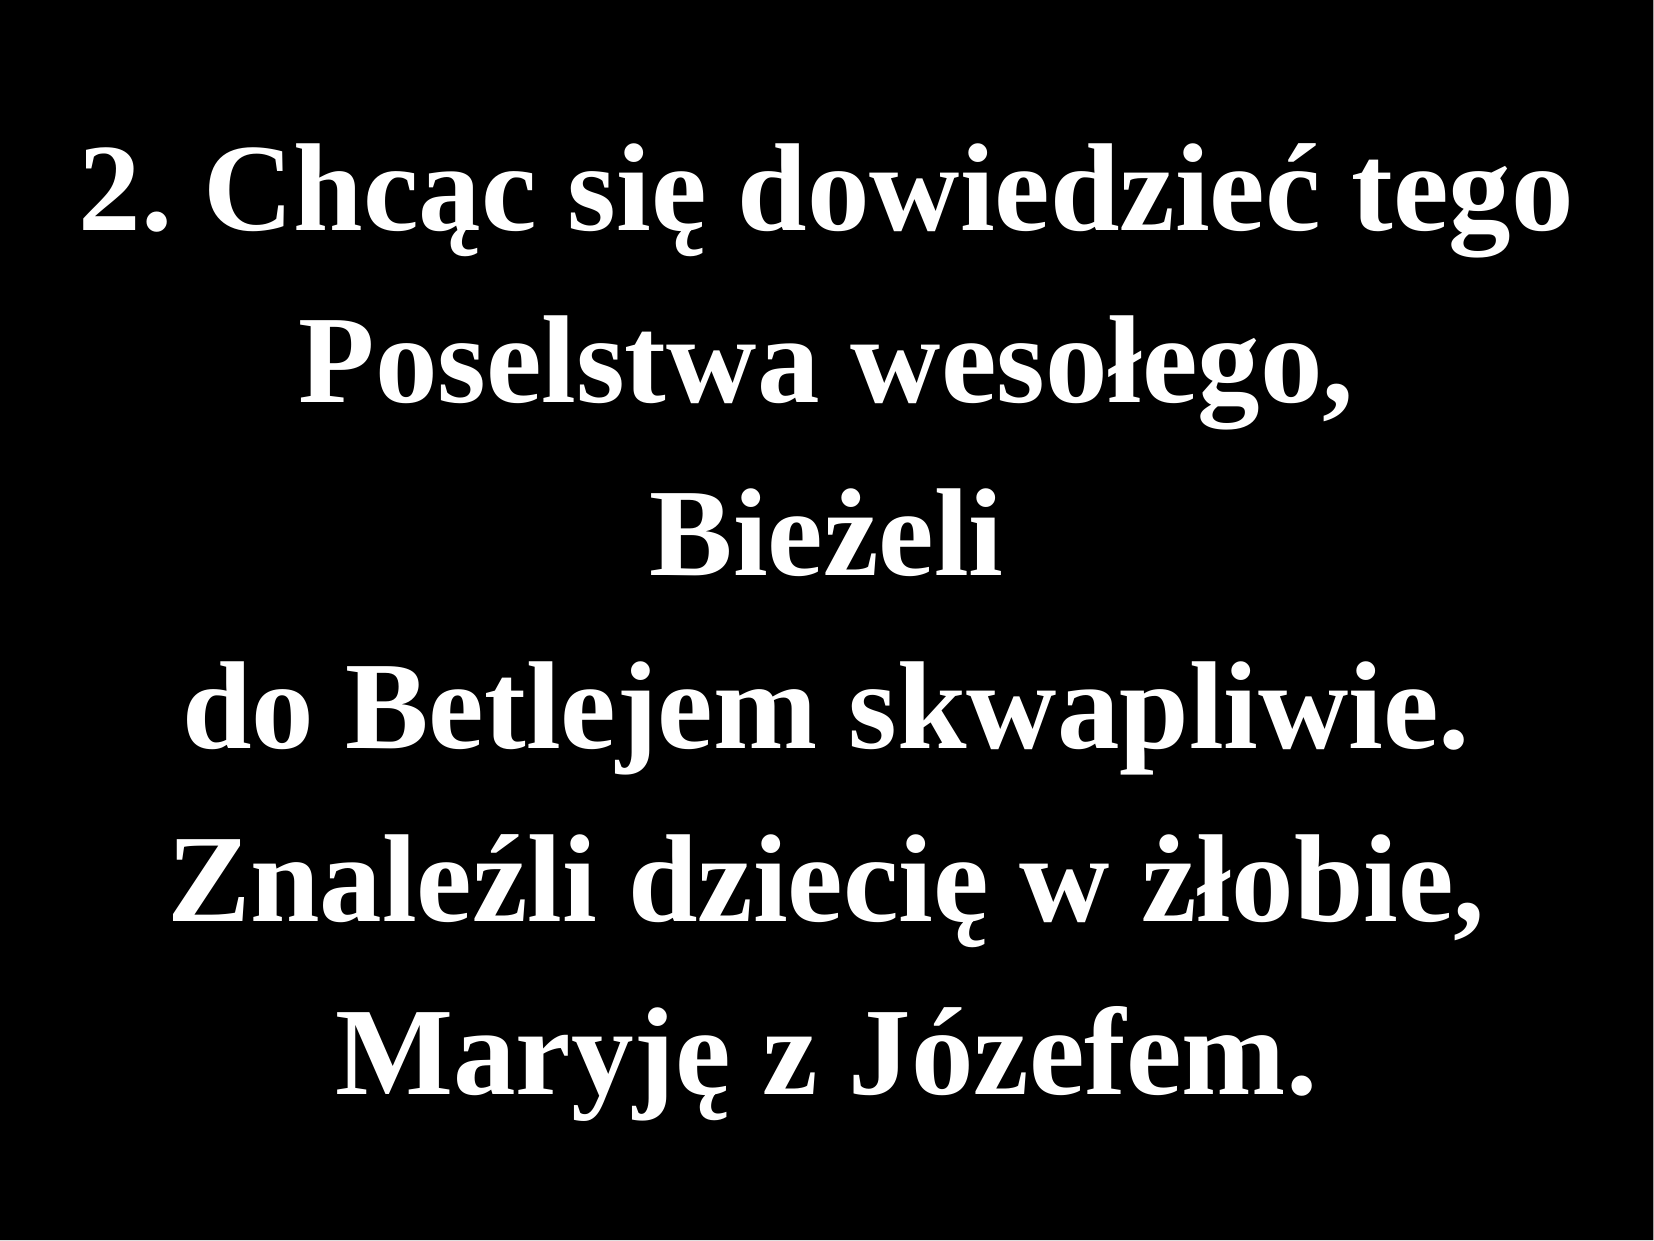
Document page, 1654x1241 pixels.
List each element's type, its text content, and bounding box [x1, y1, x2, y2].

title 2. Chcąc się dowiedzieć tego ppp Poselstwa wesołego, ppp Bieżeli ppp do Betlejem skwapliwie. ppp Znaleźli dziecię w żłobie, ppp Maryję z Józefem. [0, 0, 1654, 1241]
